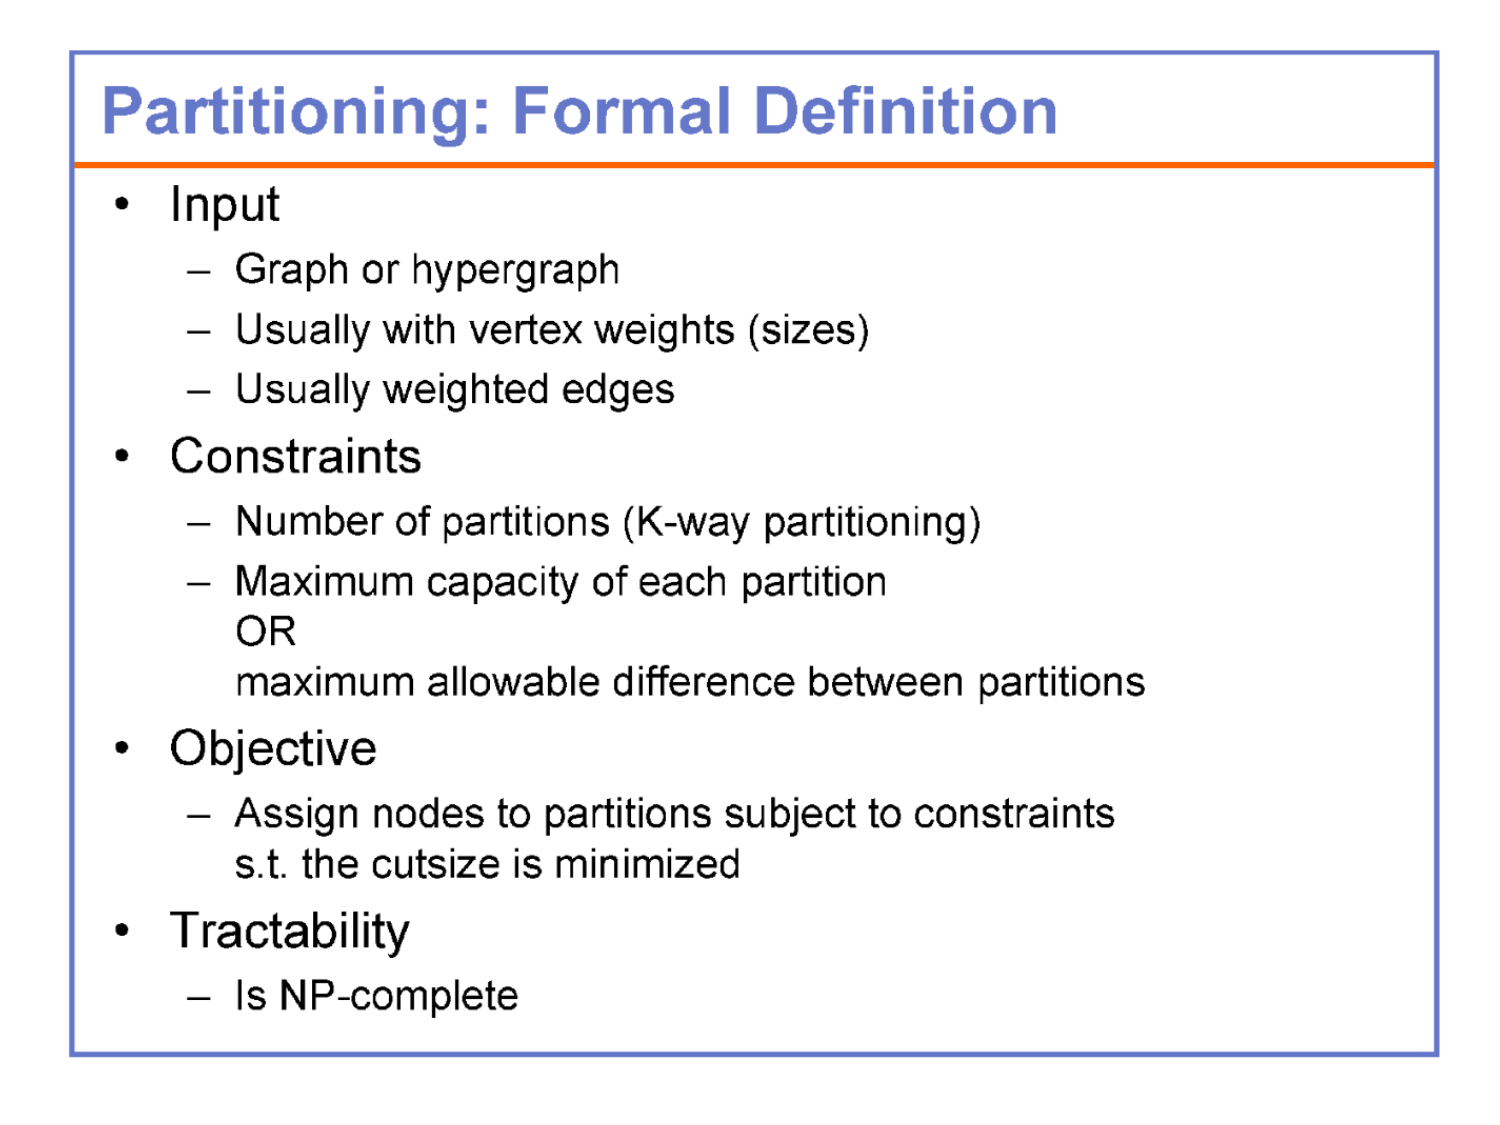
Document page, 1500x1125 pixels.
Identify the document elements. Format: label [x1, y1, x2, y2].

picture [50, 23, 1449, 1079]
